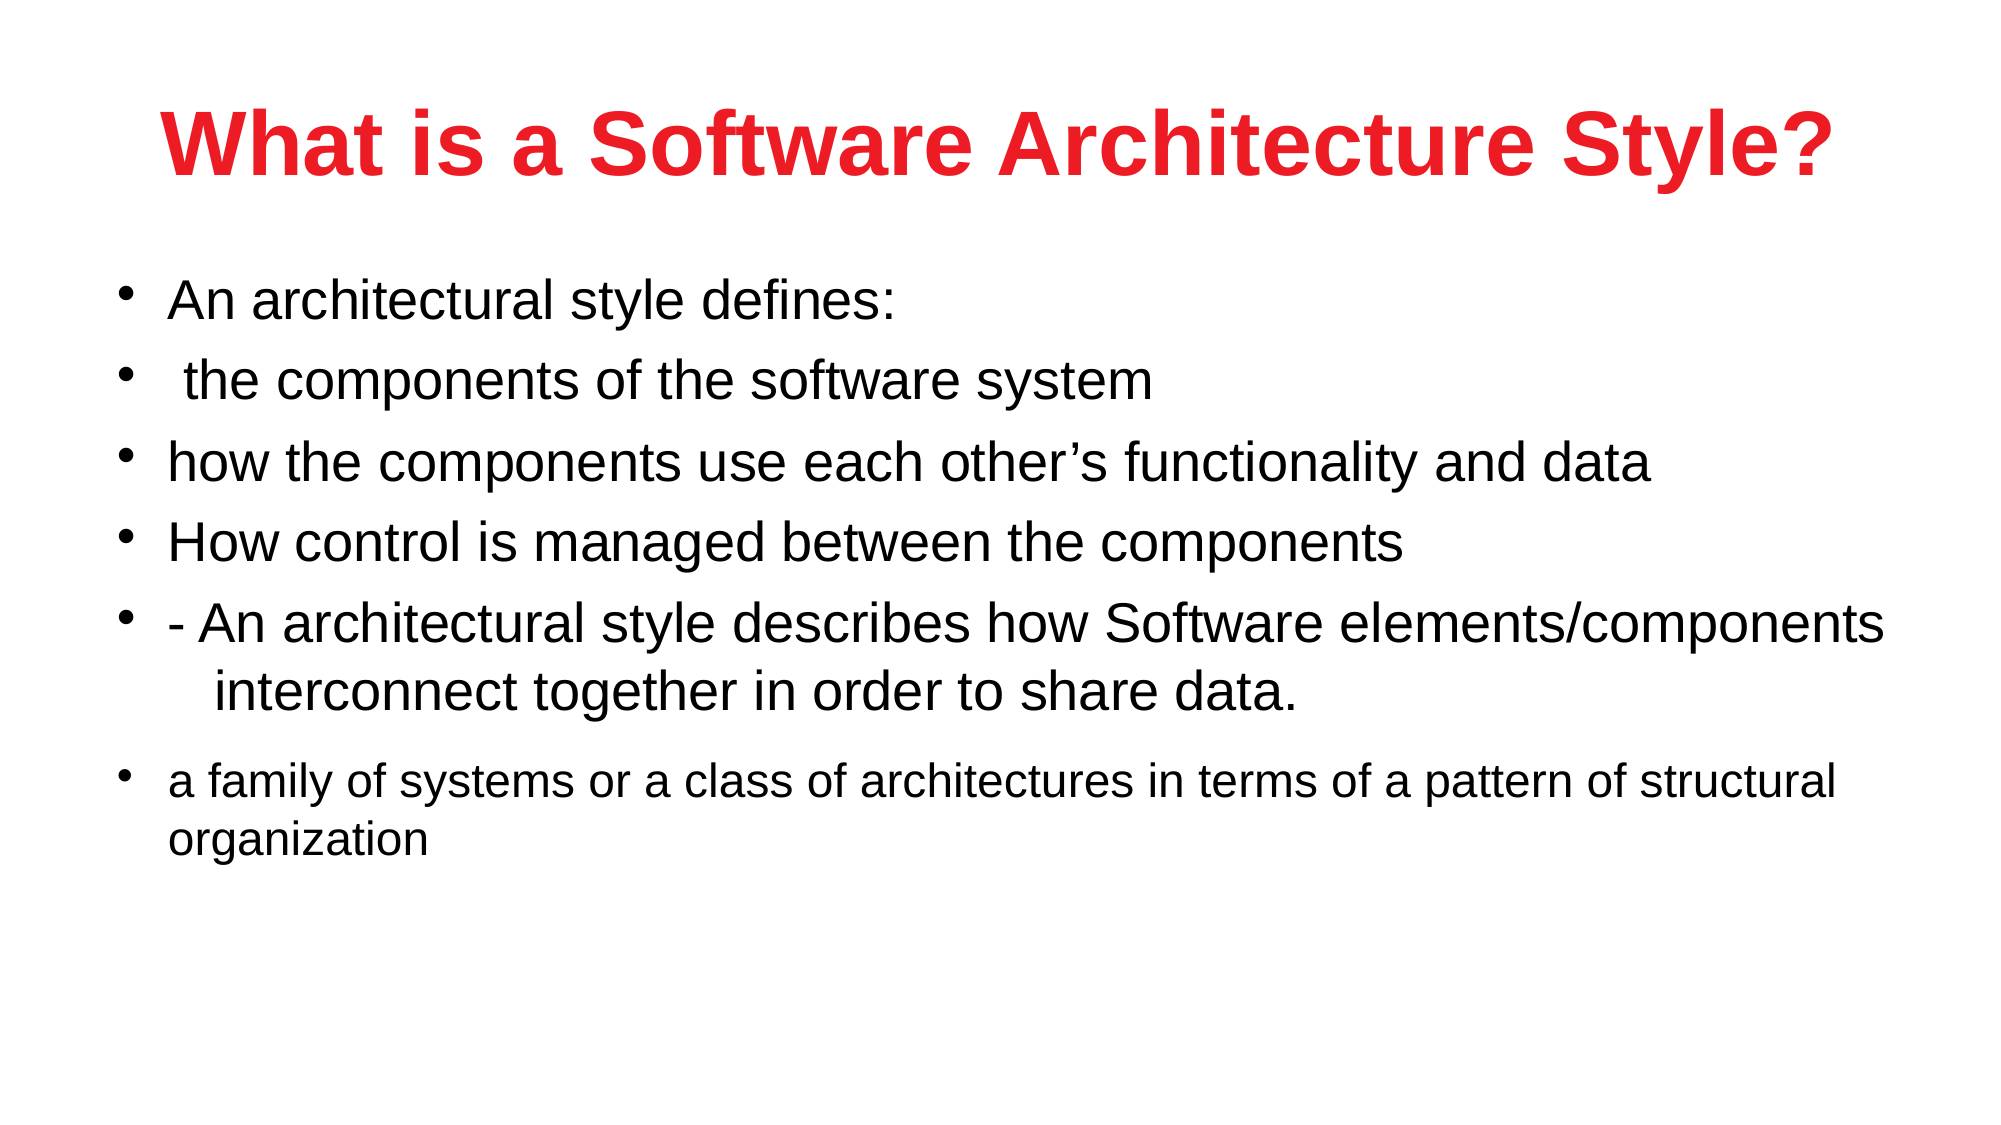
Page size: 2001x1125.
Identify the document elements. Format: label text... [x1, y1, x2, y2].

list An architectural style defines: the components of the software system how the components use each other’s functionality and data How control is managed between the components - An architectural style describes how Software elements/components interconnect together in order to share data. a family of systems or a class of architectures in terms of a pattern of structural organization [99, 263, 1900, 916]
title What is a Software Architecture Style? [99, 44, 1900, 233]
